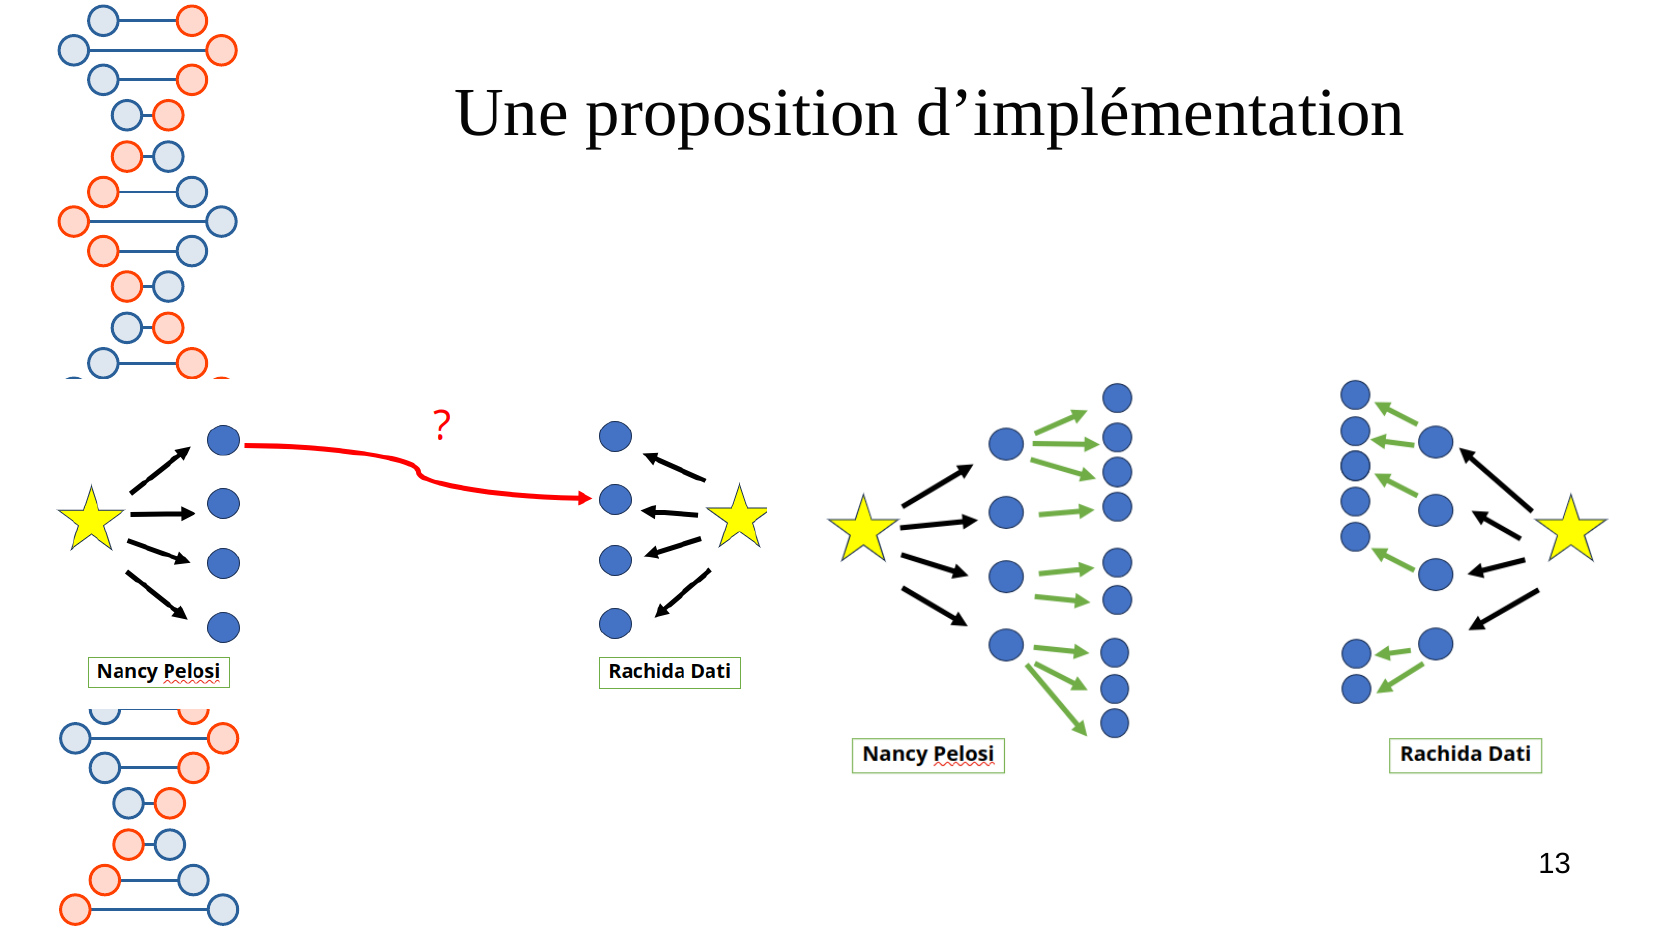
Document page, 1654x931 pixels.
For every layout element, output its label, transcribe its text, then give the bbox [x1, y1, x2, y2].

picture [0, 354, 1622, 793]
title Une proposition d’implémentation [265, 35, 1595, 189]
